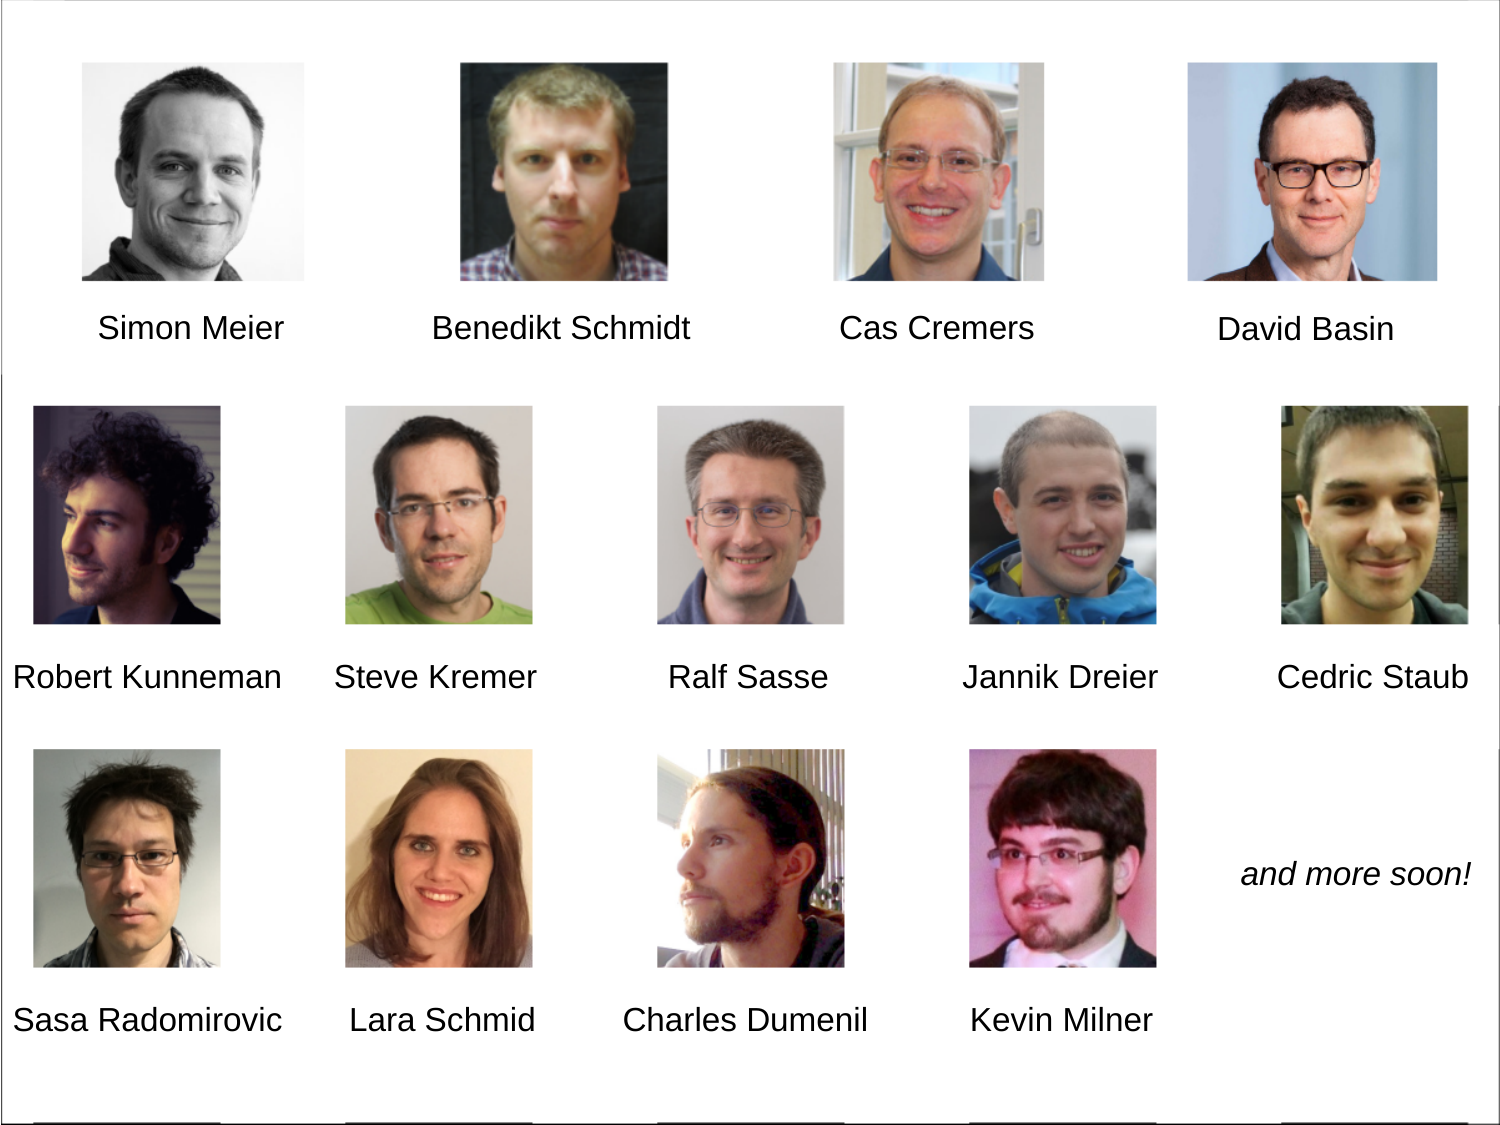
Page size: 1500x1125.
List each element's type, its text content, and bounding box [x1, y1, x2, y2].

text_box Jannik Dreier [947, 637, 1174, 703]
text_box and more soon! [1225, 834, 1487, 900]
text_box Charles Dumenil [607, 980, 884, 1046]
text_box Sasa Radomirovic [0, 980, 298, 1046]
text_box Robert Kunneman [0, 637, 298, 703]
text_box Simon Meier [82, 289, 300, 355]
text_box David Basin [1202, 289, 1411, 355]
text_box Kevin Milner [955, 980, 1169, 1046]
text_box Lara Schmid [334, 980, 551, 1046]
text_box Benedikt Schmidt [416, 289, 707, 355]
picture [1, 0, 1500, 1125]
text_box Ralf Sasse [653, 637, 845, 703]
text_box Steve Kremer [319, 637, 553, 703]
text_box Cedric Staub [1262, 637, 1485, 703]
text_box Cas Cremers [824, 289, 1051, 355]
